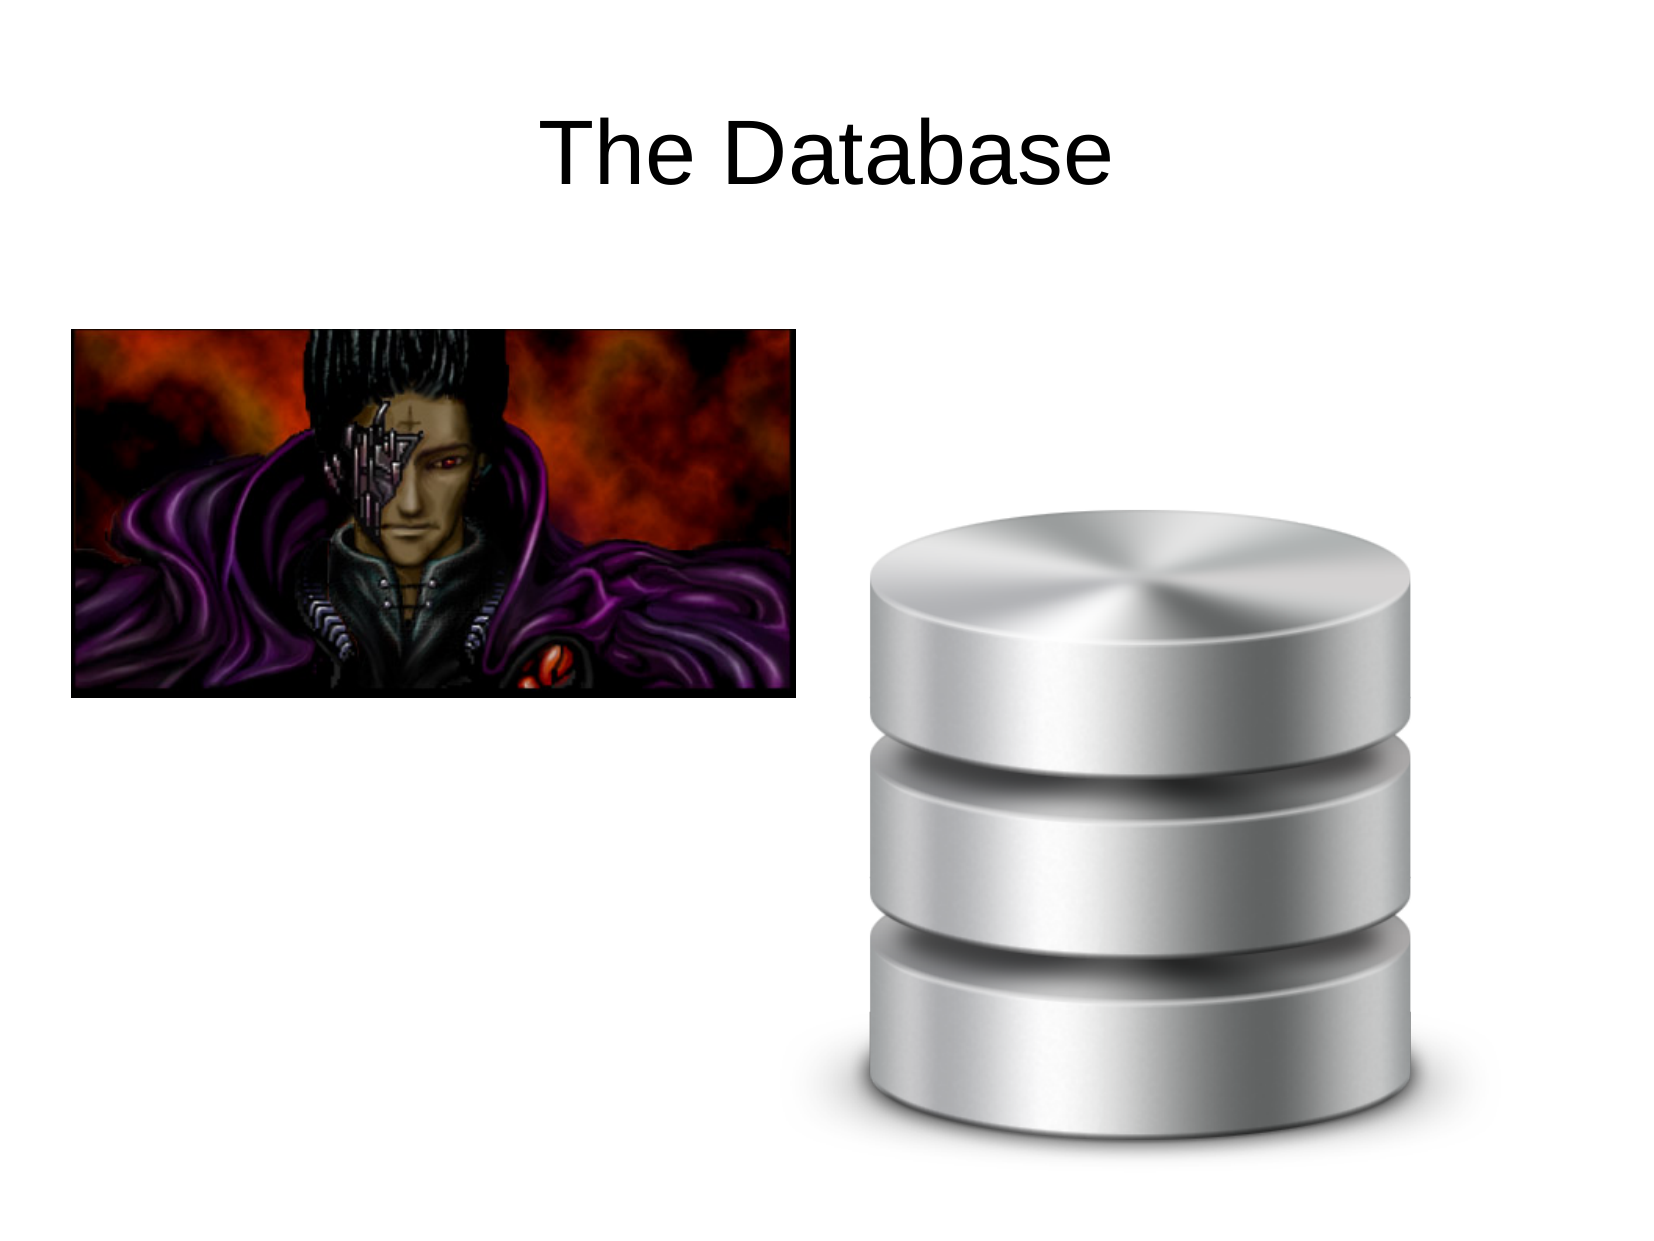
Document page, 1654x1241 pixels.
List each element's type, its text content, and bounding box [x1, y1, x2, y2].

picture [71, 329, 1501, 1186]
title The Database [82, 49, 1571, 257]
